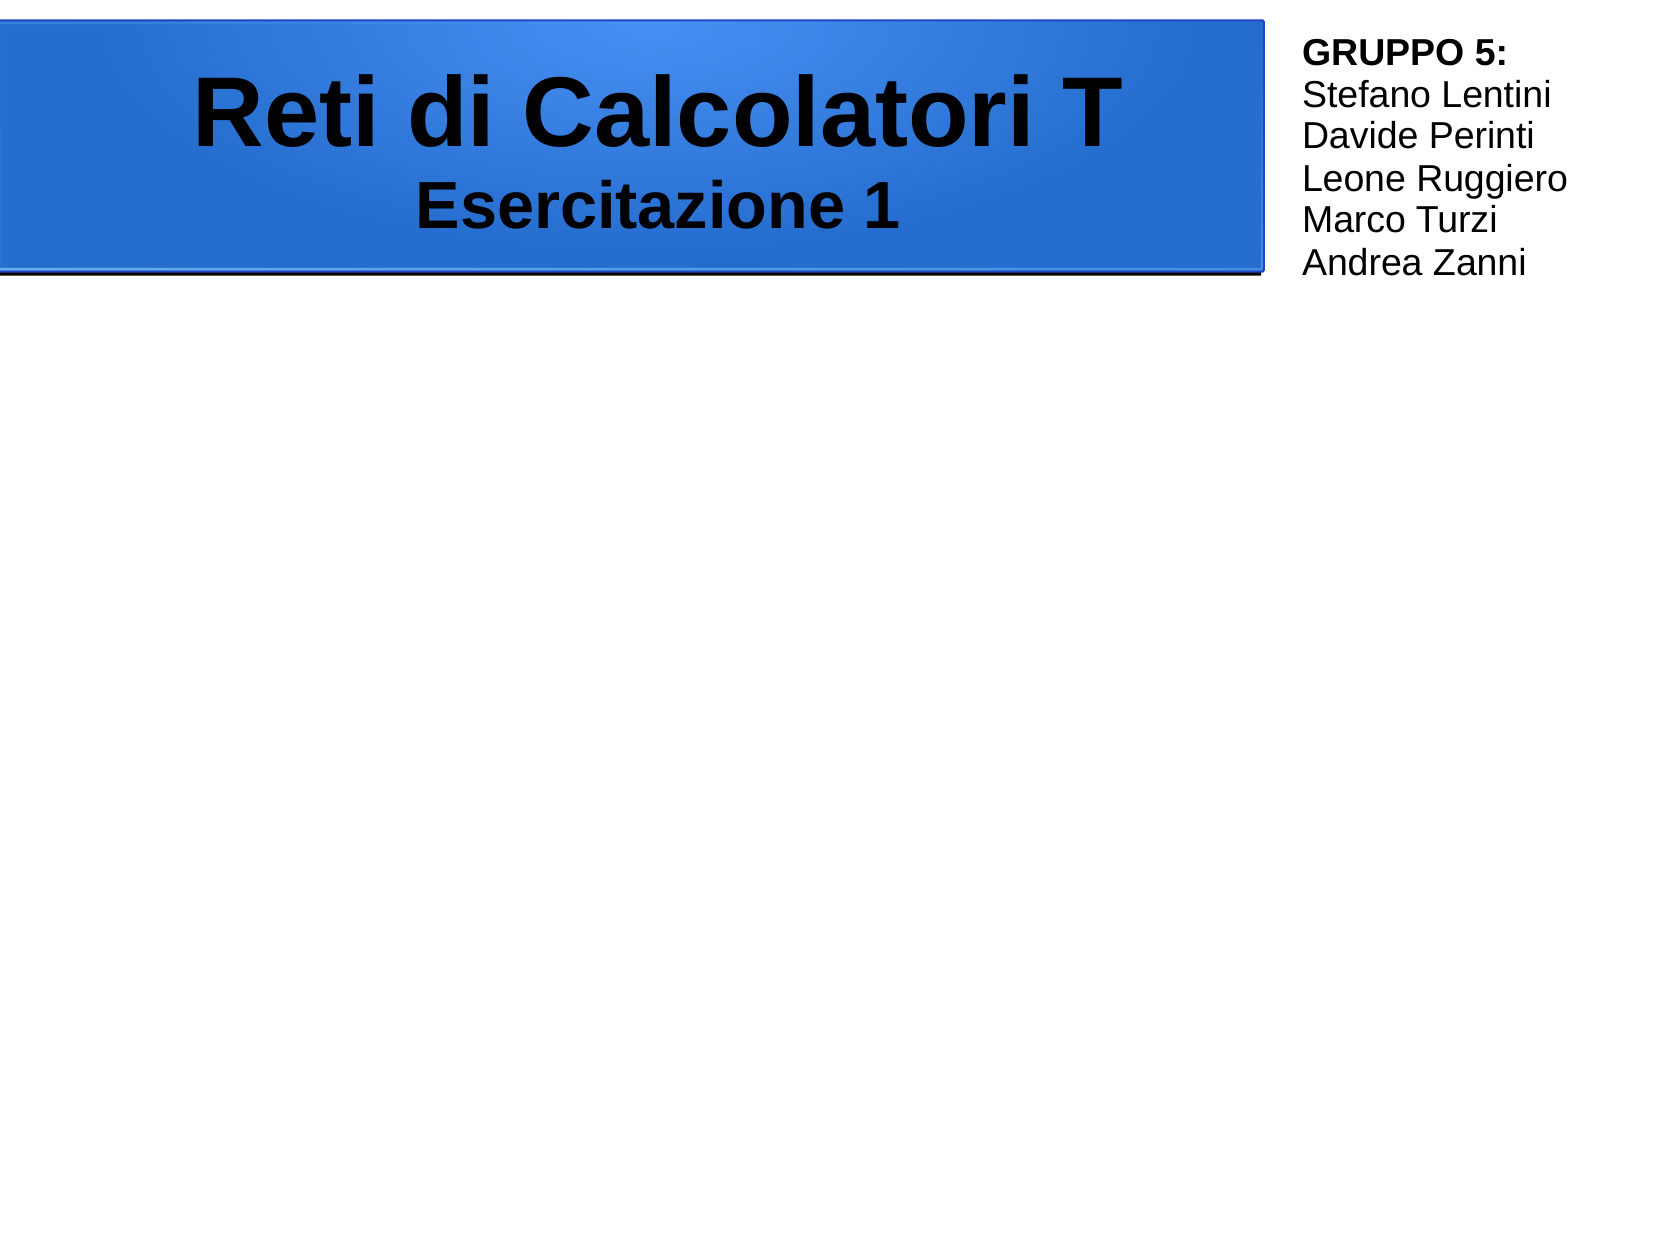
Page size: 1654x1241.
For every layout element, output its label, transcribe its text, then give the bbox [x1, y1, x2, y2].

title Reti di Calcolatori T Esercitazione 1 [82, 47, 1235, 252]
text_box GRUPPO 5: Stefano Lentini Davide Perinti Leone Ruggiero Marco Turzi Andrea Zanni [1287, 23, 1642, 291]
